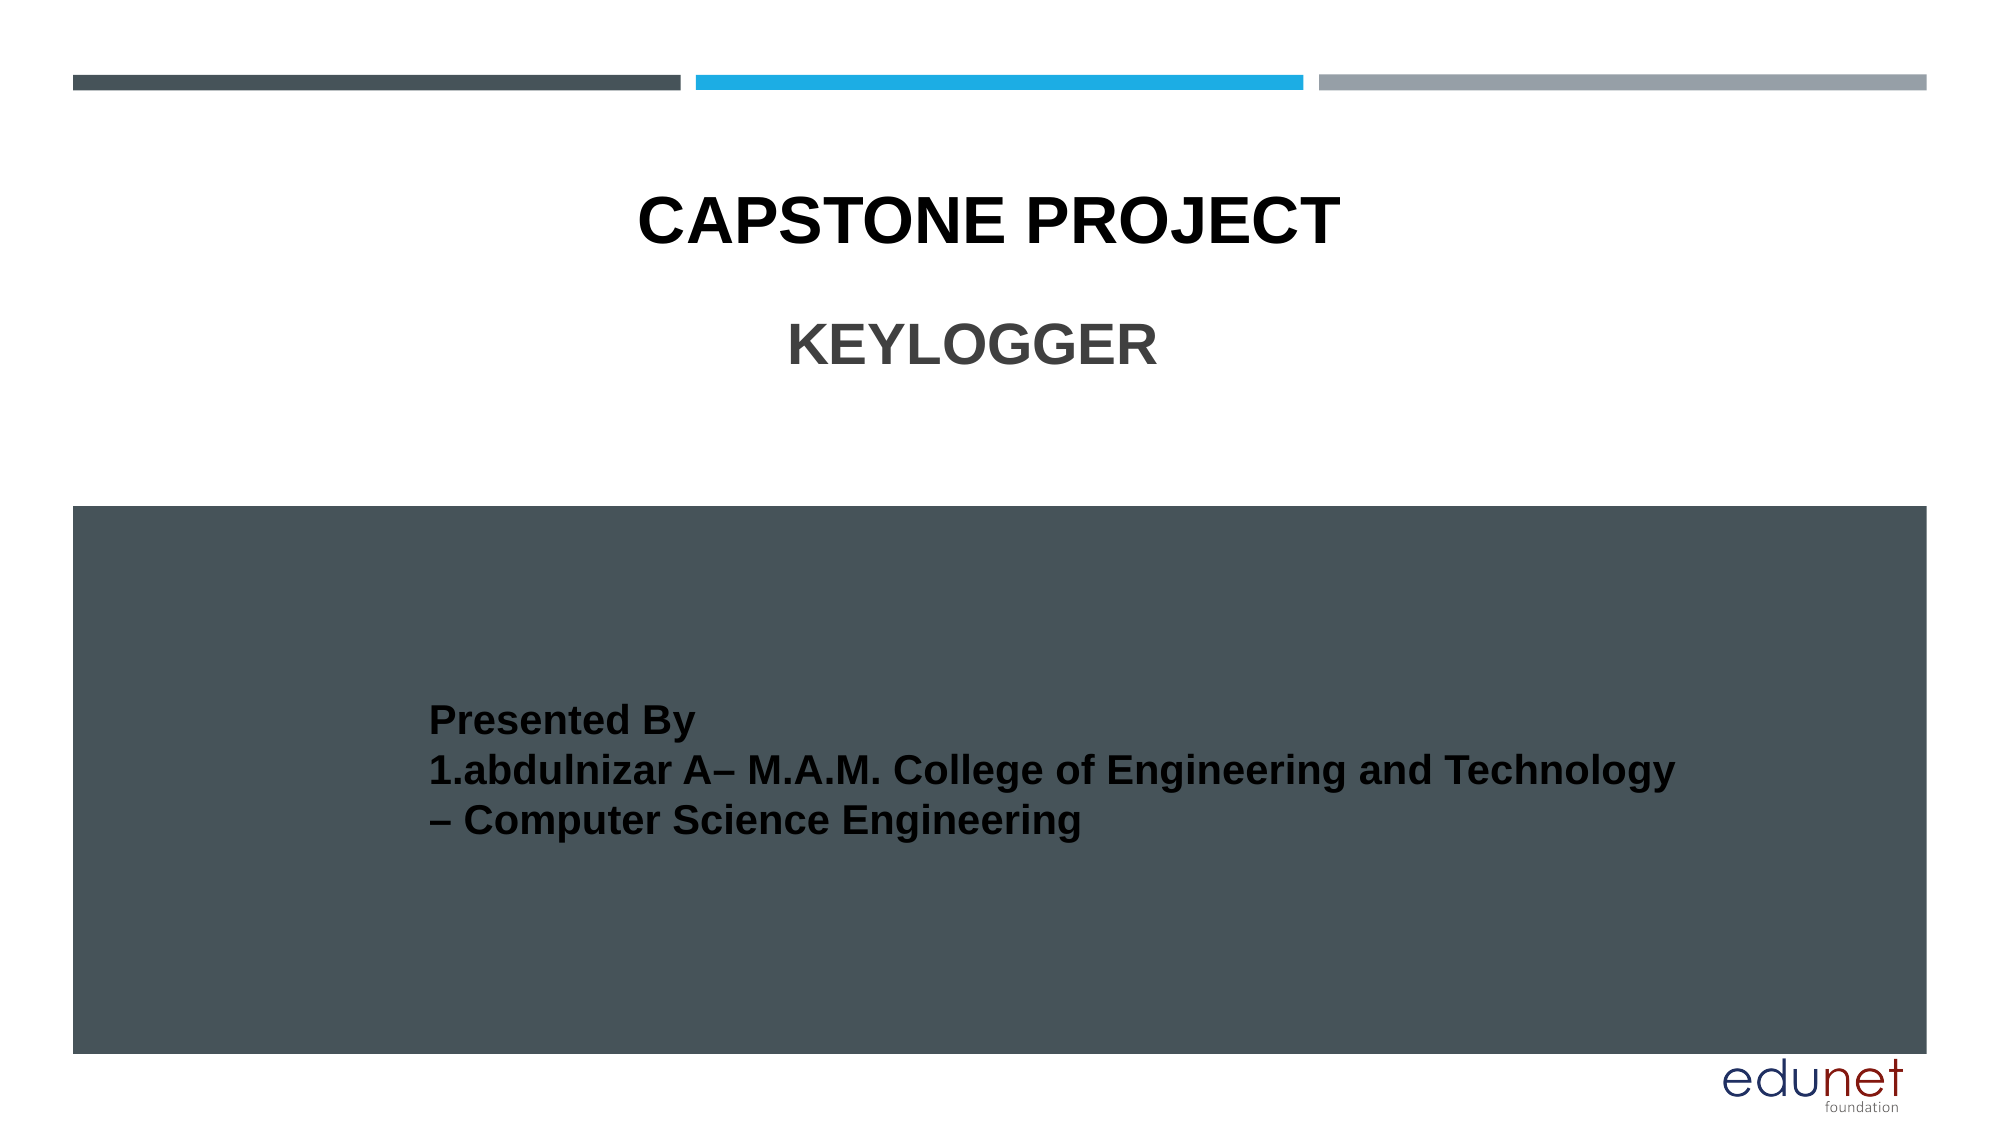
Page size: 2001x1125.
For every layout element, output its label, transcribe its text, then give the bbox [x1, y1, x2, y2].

text_box Presented By 1.abdulnizar A– M.A.M. College of Engineering and Technology – Computer Science Engineering [413, 685, 1723, 851]
picture [1719, 1056, 1905, 1116]
text_box CAPSTONE PROJECT [0, 169, 2000, 265]
title KEYLOGGER [222, 298, 1723, 460]
